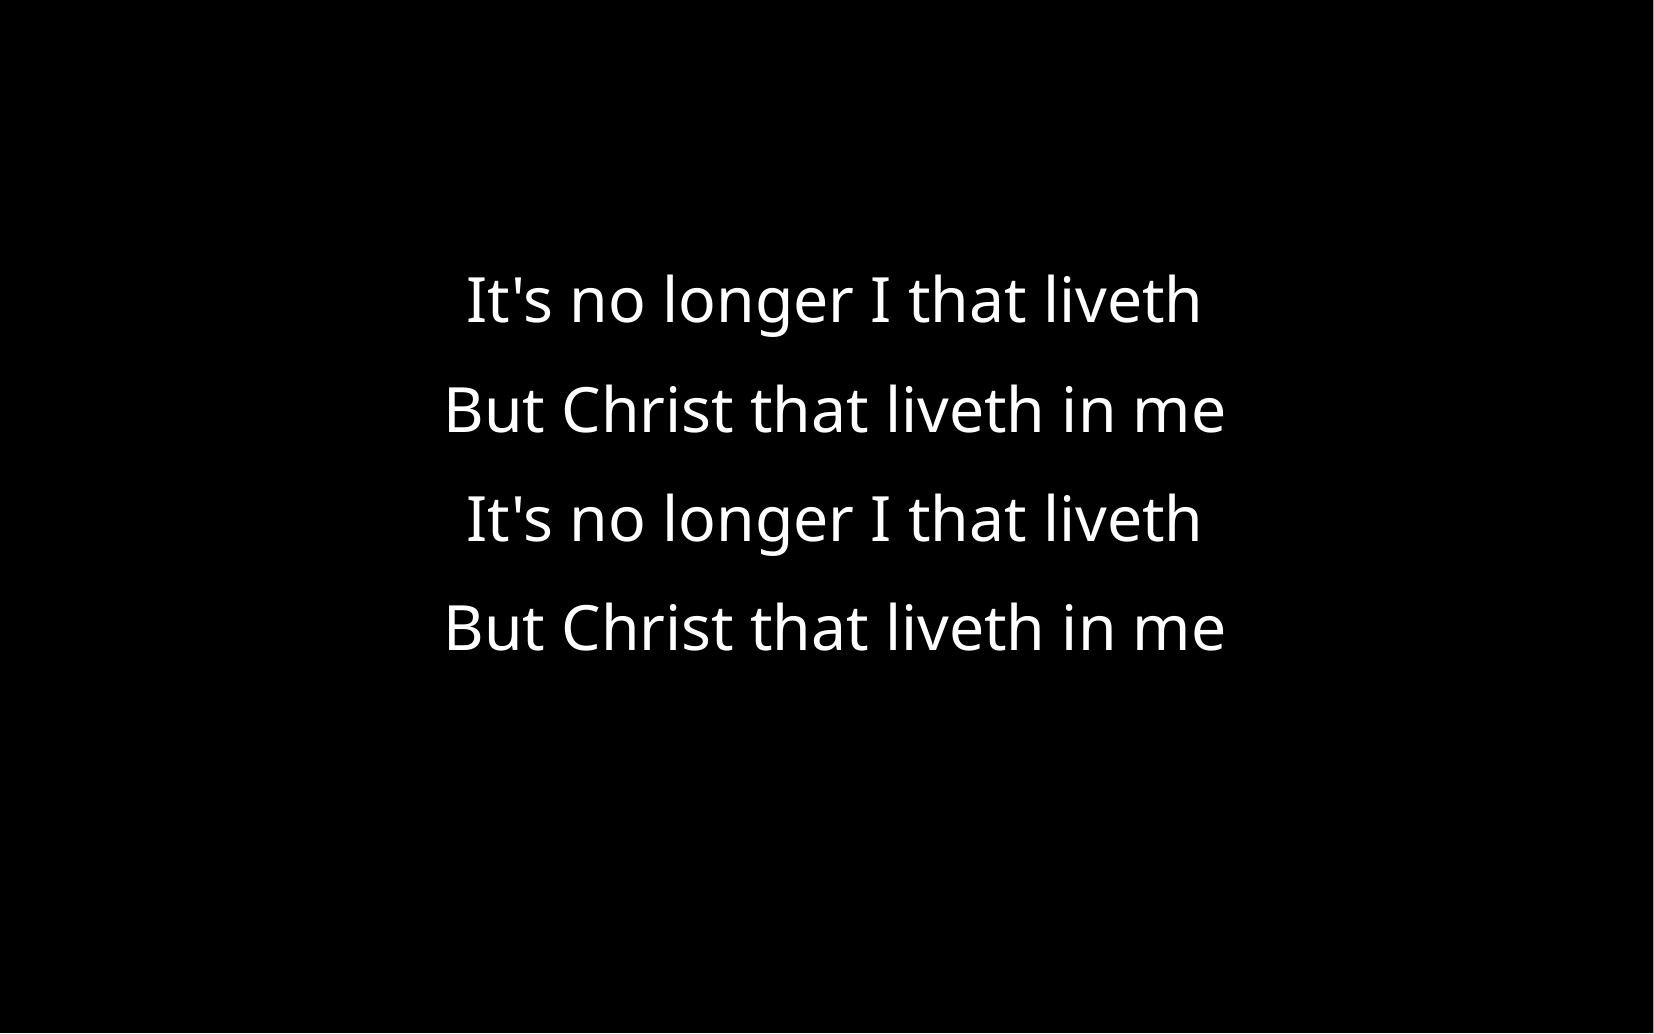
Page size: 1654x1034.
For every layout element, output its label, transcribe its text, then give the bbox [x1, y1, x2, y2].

list It's no longer I that liveth But Christ that liveth in me It's no longer I that liveth But Christ that liveth in me [0, 255, 1654, 856]
